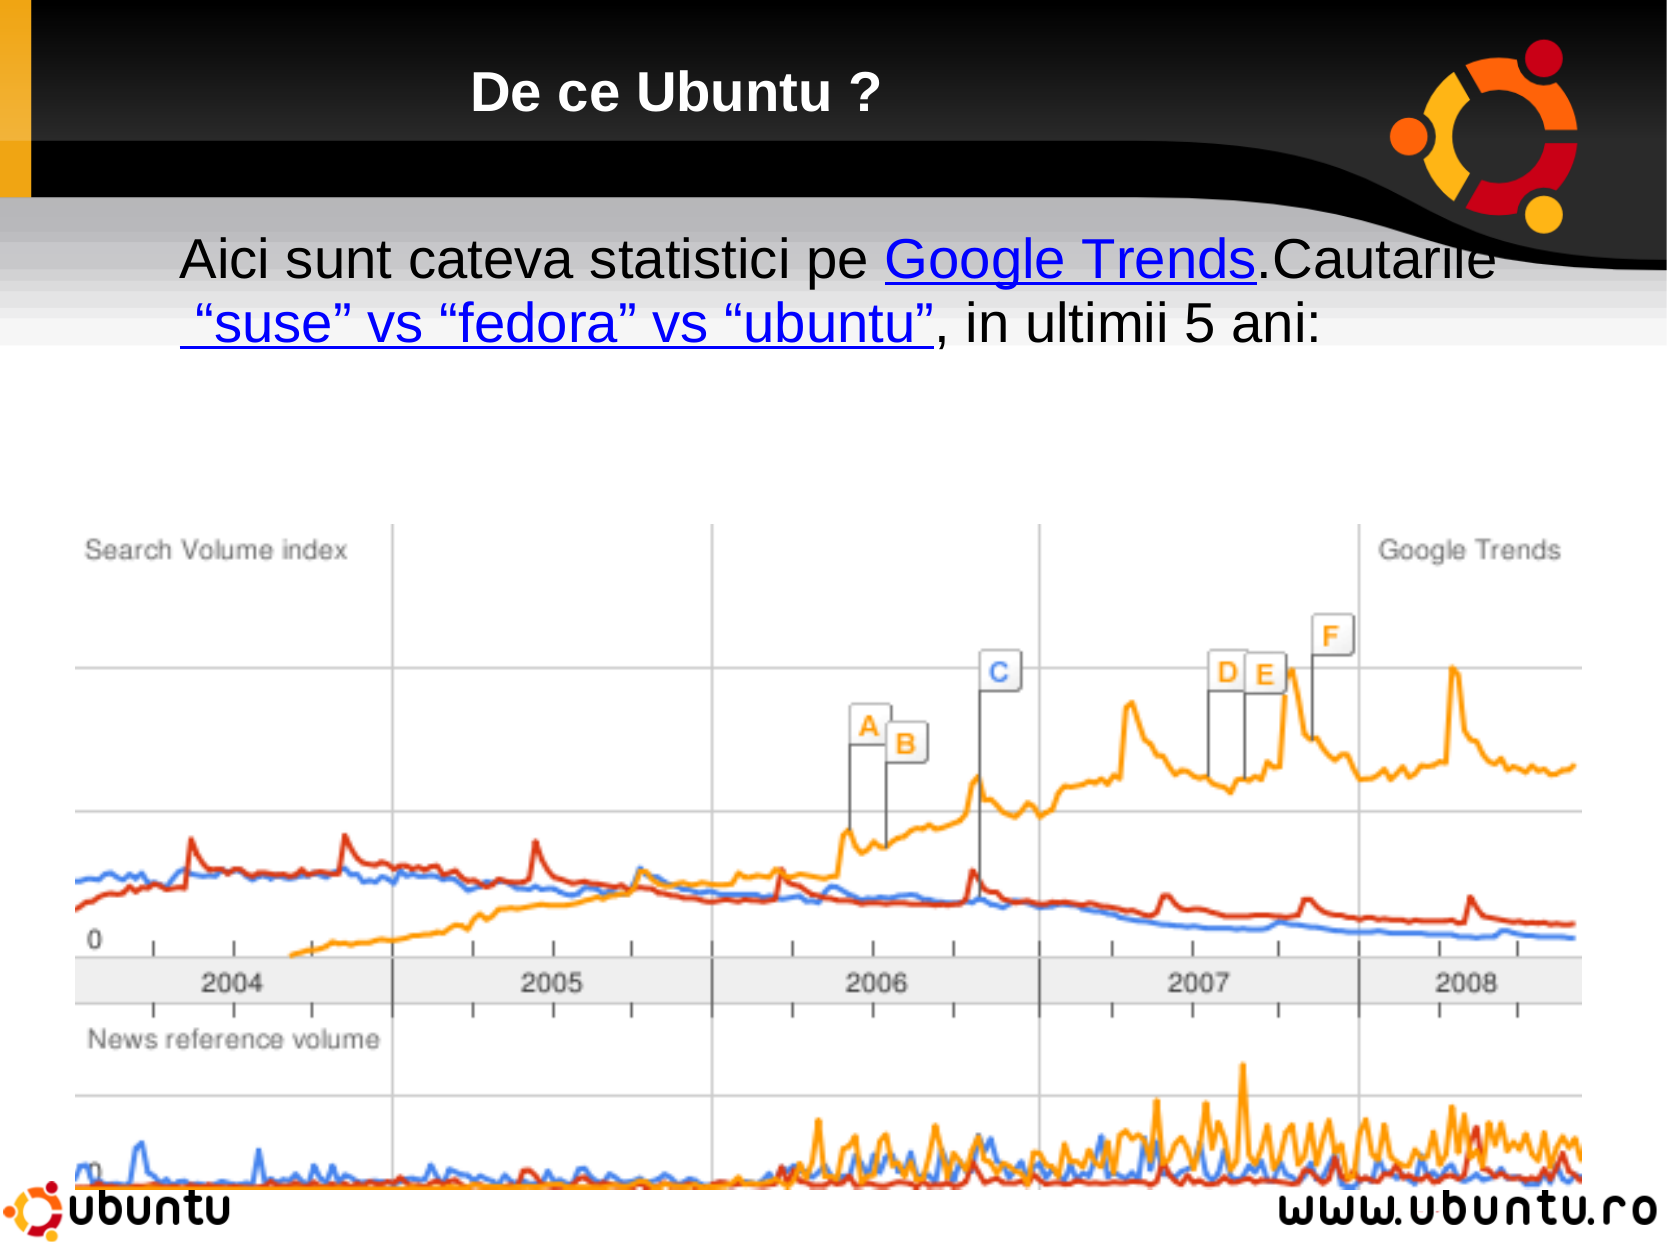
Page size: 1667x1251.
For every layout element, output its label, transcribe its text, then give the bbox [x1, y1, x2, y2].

picture [0, 0, 1667, 1251]
text_box De ce Ubuntu ? [470, 60, 1124, 125]
text_box Aici sunt cateva statistici pe Google Trends.Cautarile “suse” vs “fedora” vs “ubuntu”, in ultimii 5 ani: [179, 227, 1583, 356]
